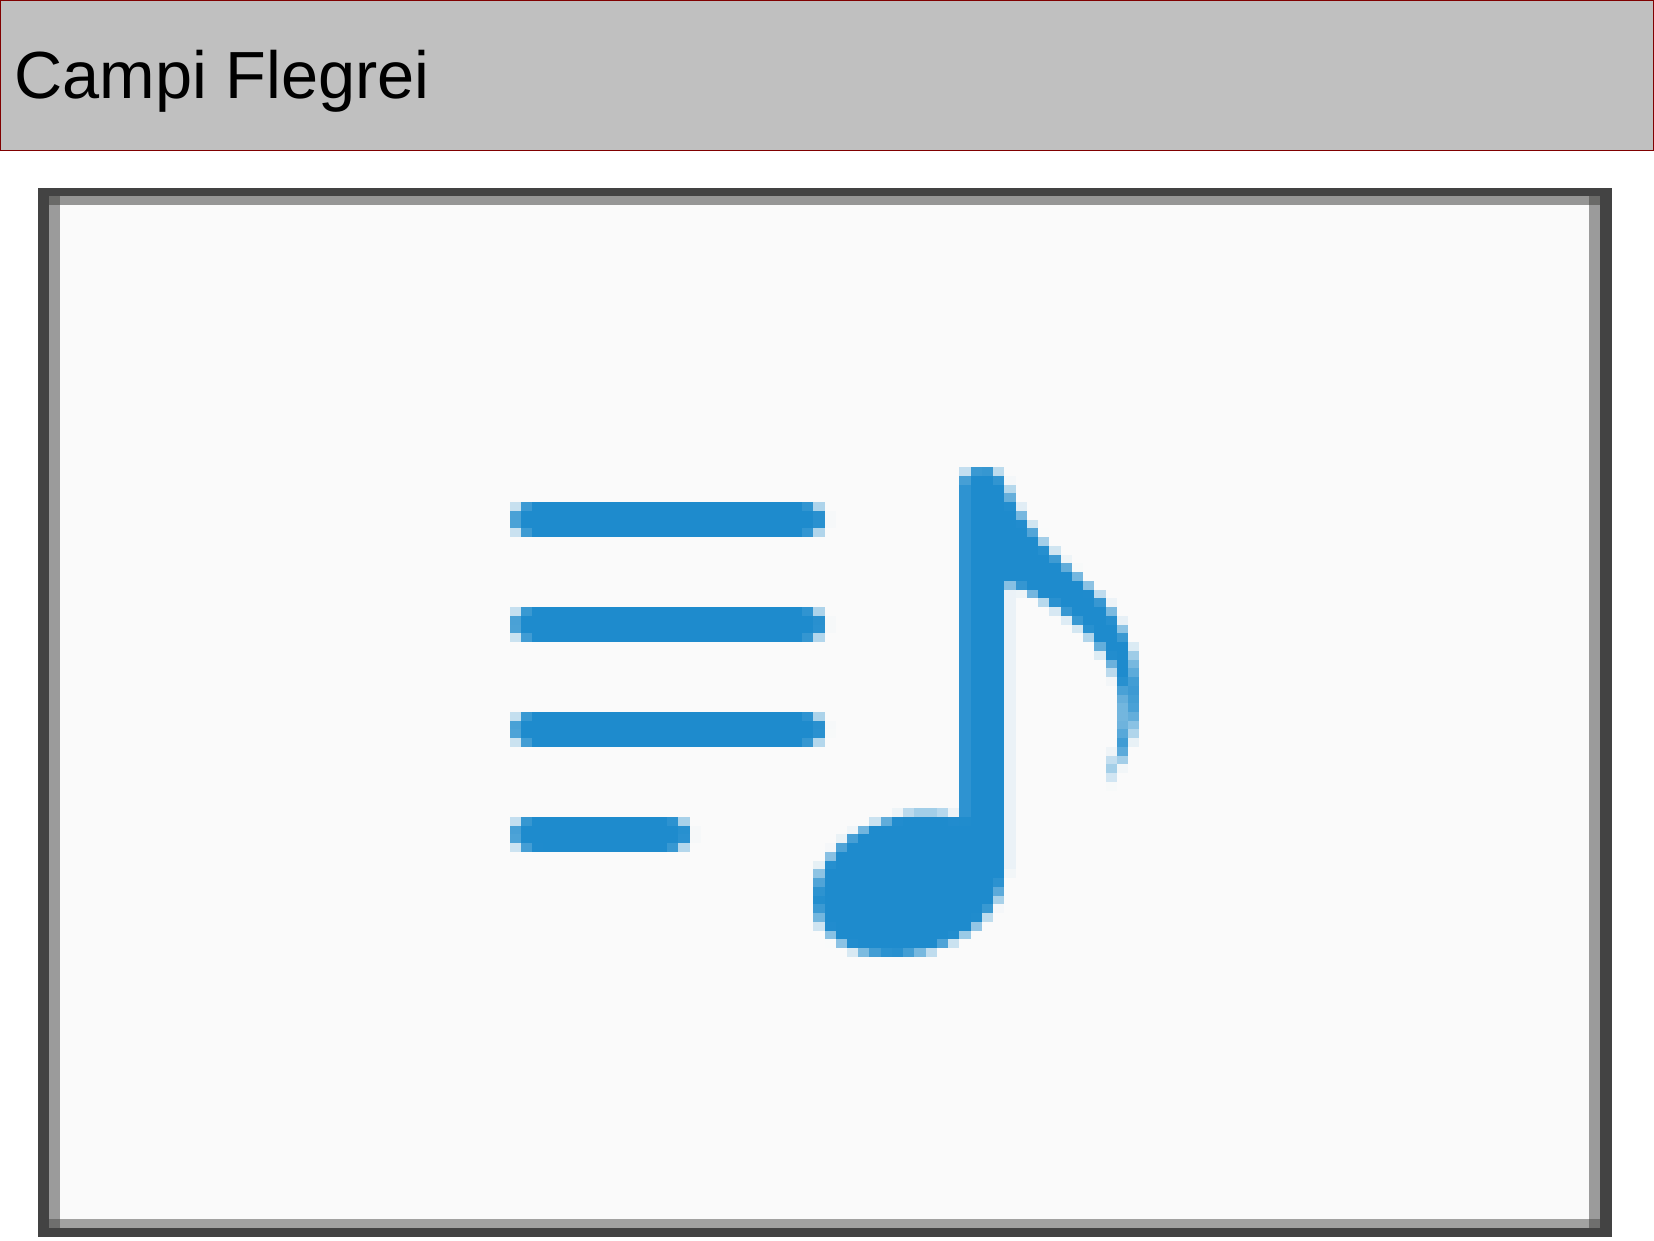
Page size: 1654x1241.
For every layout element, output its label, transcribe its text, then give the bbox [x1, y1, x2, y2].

text_box [37, 187, 1613, 1238]
text_box Campi Flegrei [0, 0, 1654, 151]
